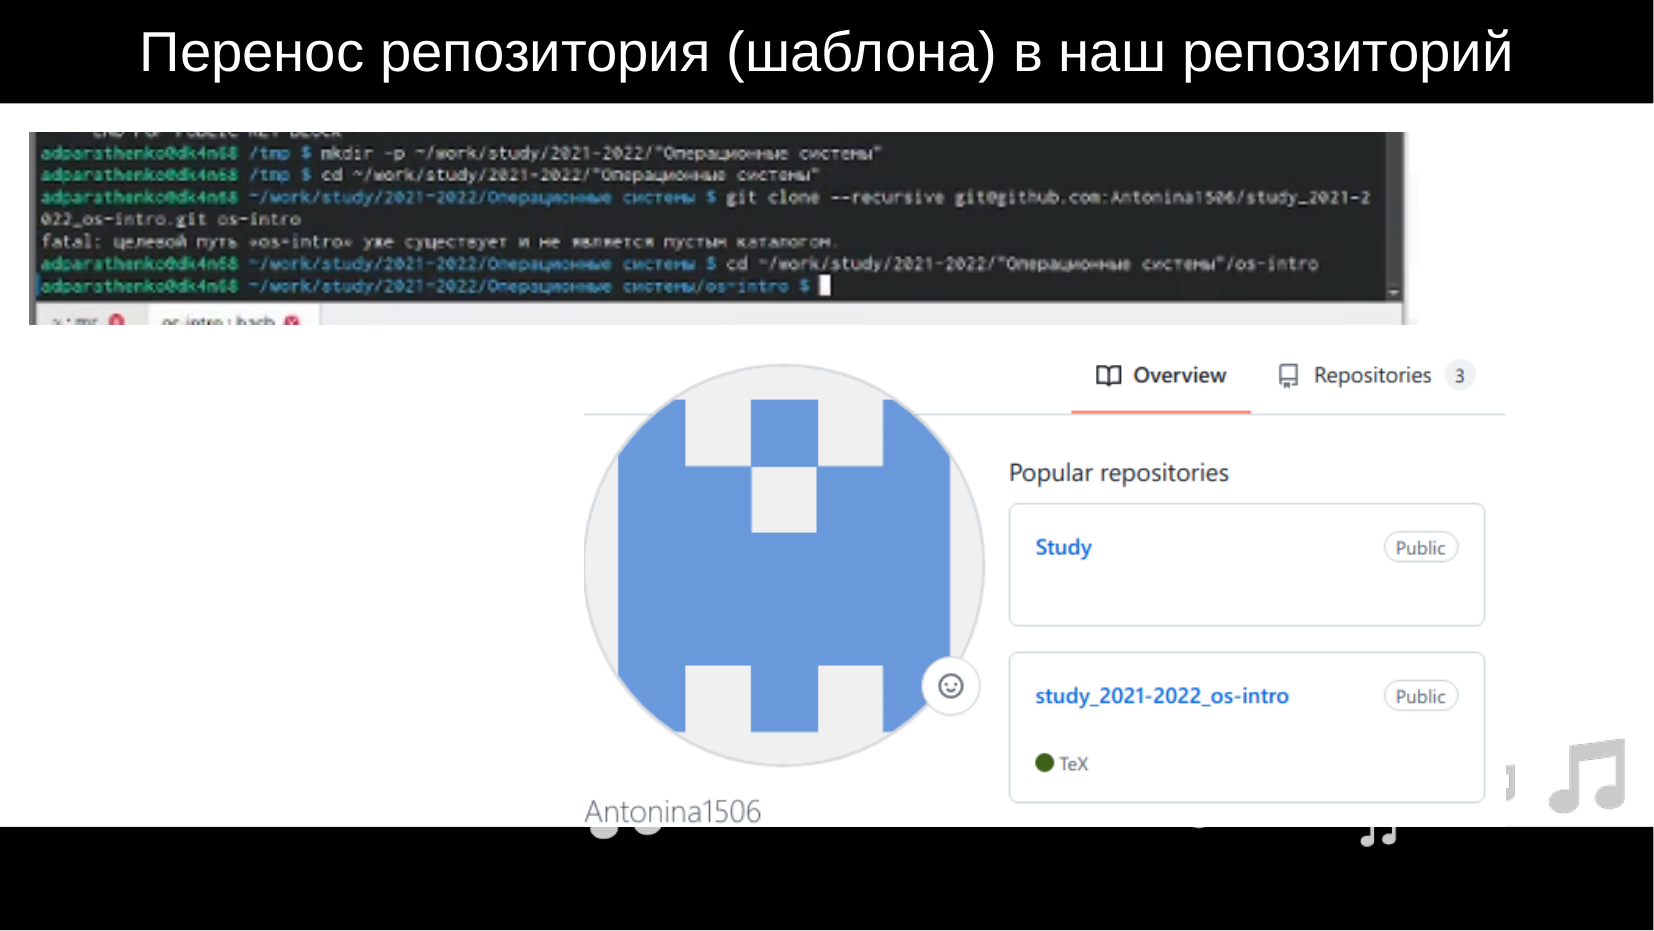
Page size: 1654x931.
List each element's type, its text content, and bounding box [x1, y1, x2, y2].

picture [29, 132, 1418, 325]
title Перенос репозитория (шаблона) в наш репозиторий [59, 6, 1595, 98]
picture [584, 328, 1506, 827]
